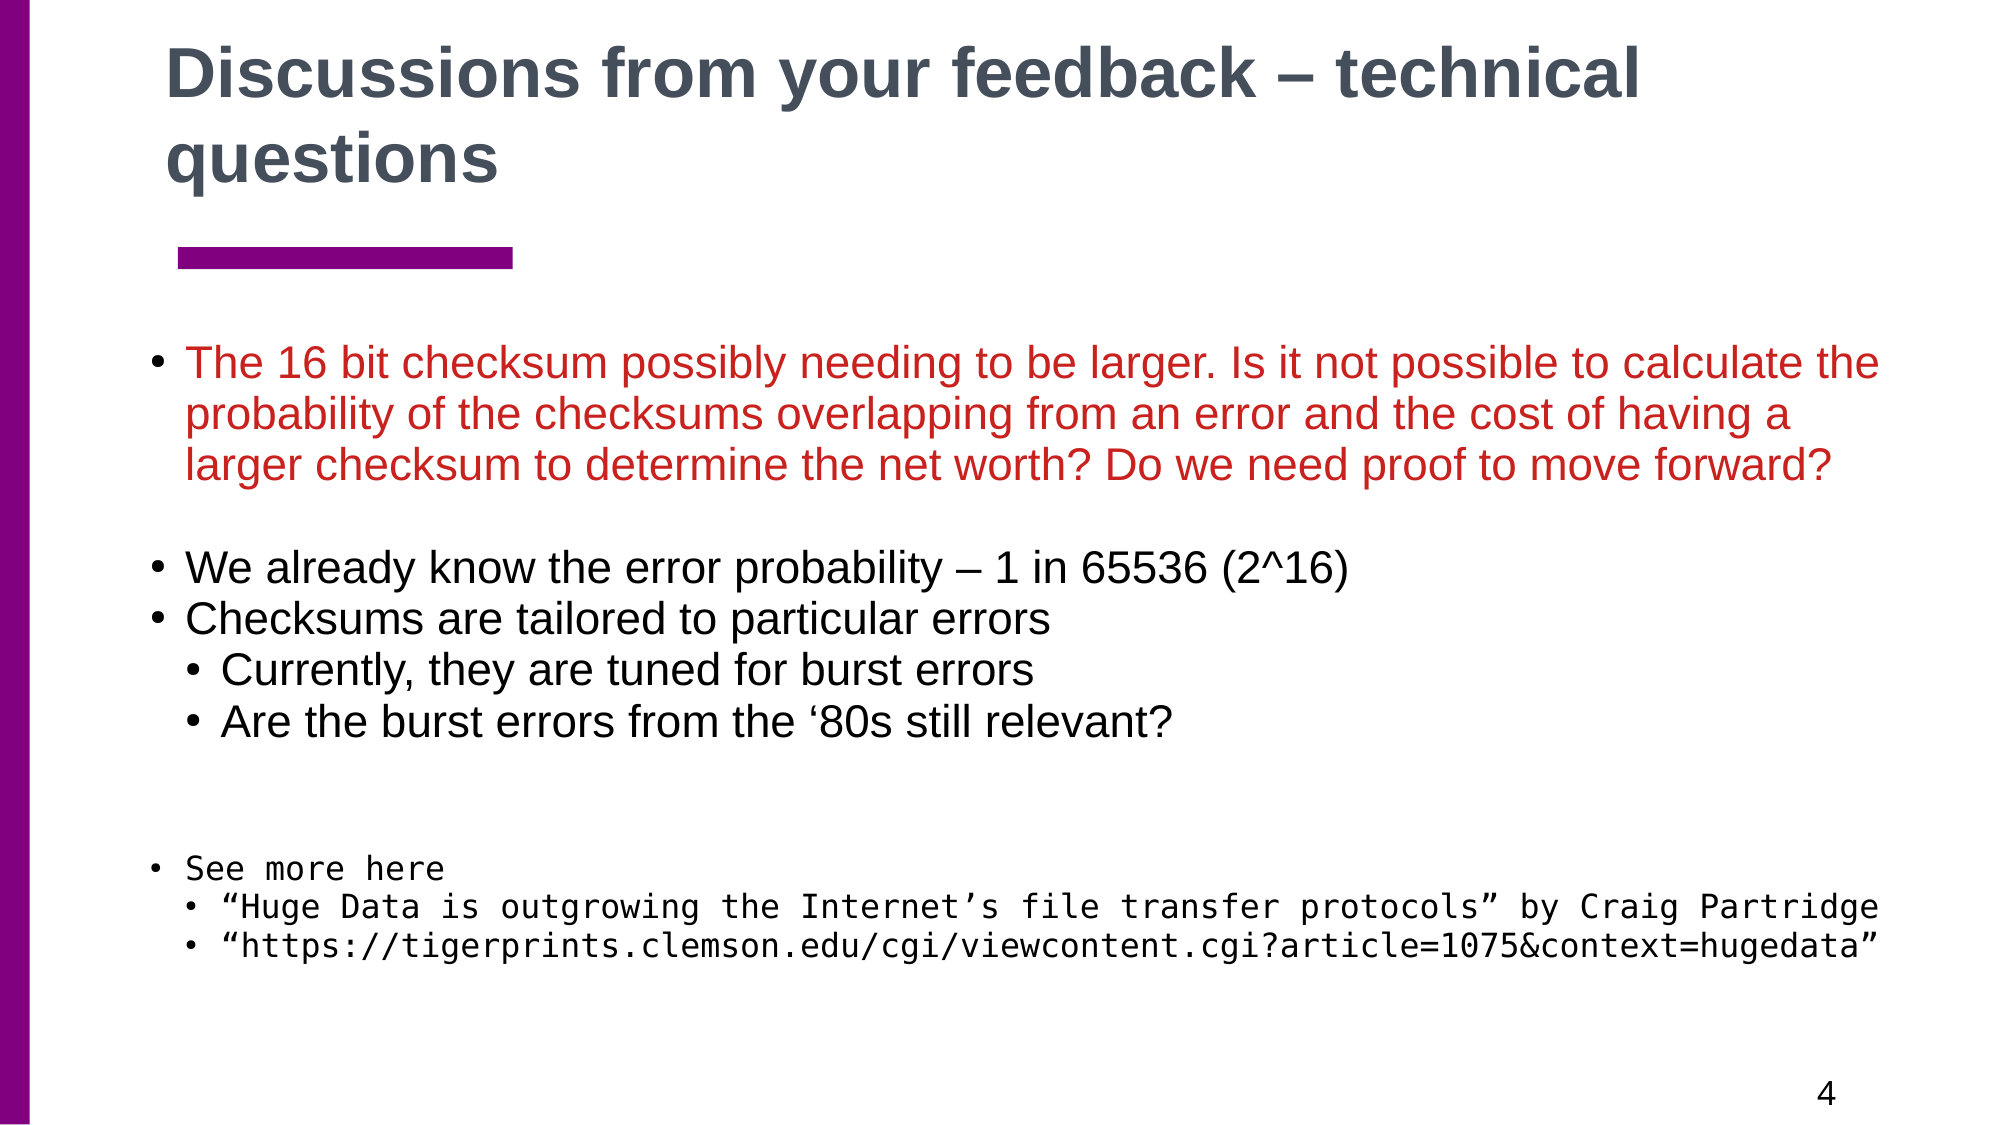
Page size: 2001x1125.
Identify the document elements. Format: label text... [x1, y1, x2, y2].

text_box Discussions from your feedback – technical questions [151, 0, 1849, 212]
text_box The 16 bit checksum possibly needing to be larger. Is it not possible to calculate the probability of the checksums overlapping from an error and the cost of having a larger checksum to determine the net worth? Do we need proof to move forward? We already know the error probability – 1 in 65536 (2^16) Checksums are tailored to particular errors Currently, they are tuned for burst errors Are the burst errors from the ‘80s still relevant? See more here “Huge Data is outgrowing the Internet’s file transfer protocols” by Craig Partridge “https://tigerprints.clemson.edu/cgi/viewcontent.cgi?article=1075&context=hugedata” [135, 329, 1898, 1026]
